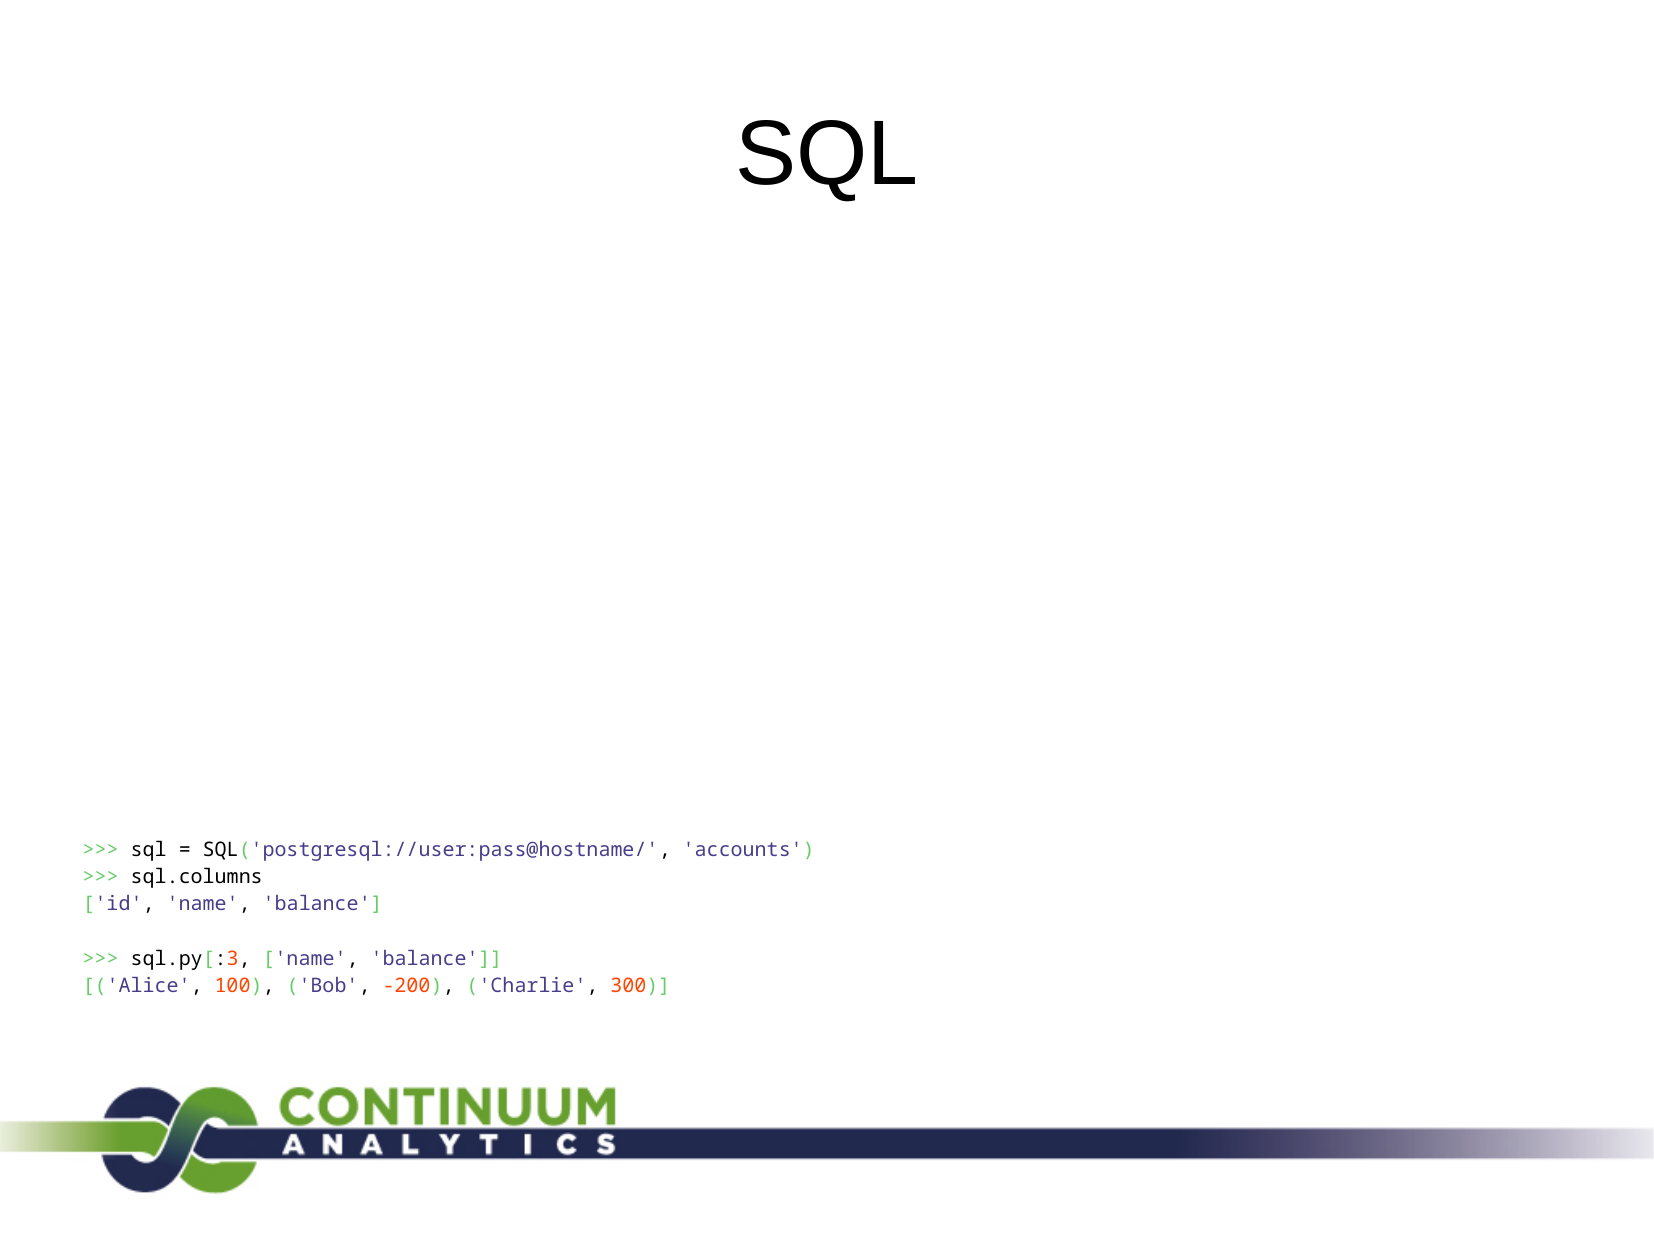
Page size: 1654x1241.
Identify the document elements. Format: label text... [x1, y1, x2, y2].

list >>> sql = SQL('postgresql://user:pass@hostname/', 'accounts') >>> sql.columns ['id', 'name', 'balance'] >>> sql.py[:3, ['name', 'balance']] [('Alice', 100), ('Bob', -200), ('Charlie', 300)] [82, 290, 1571, 1010]
title SQL [82, 49, 1571, 257]
